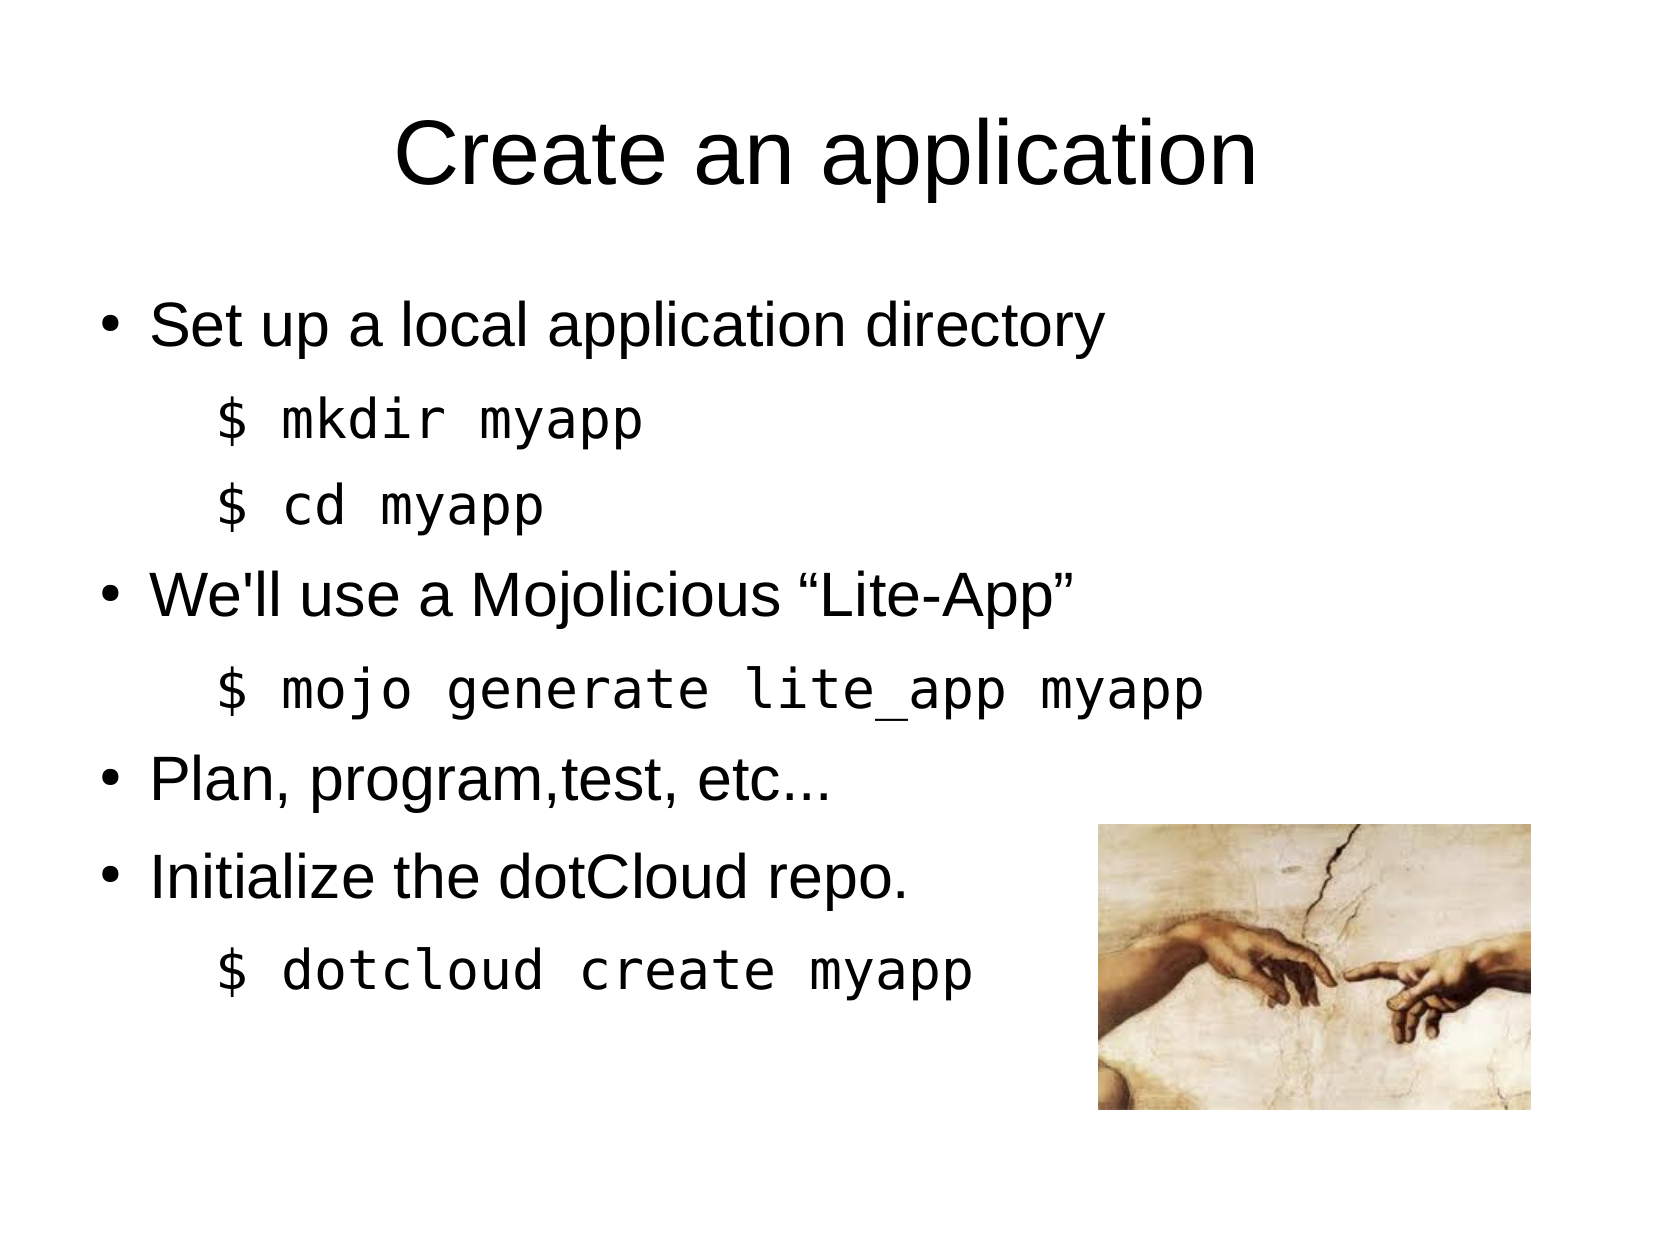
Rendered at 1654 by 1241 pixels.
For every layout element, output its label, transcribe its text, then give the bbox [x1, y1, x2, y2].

title Create an application [82, 49, 1571, 257]
list Set up a local application directory $ mkdir myapp $ cd myapp We'll use a Mojolicious “Lite-App” $ mojo generate lite_app myapp Plan, program,test, etc... Initialize the dotCloud repo. $ dotcloud create myapp [82, 290, 1538, 1010]
picture [1098, 824, 1531, 1111]
